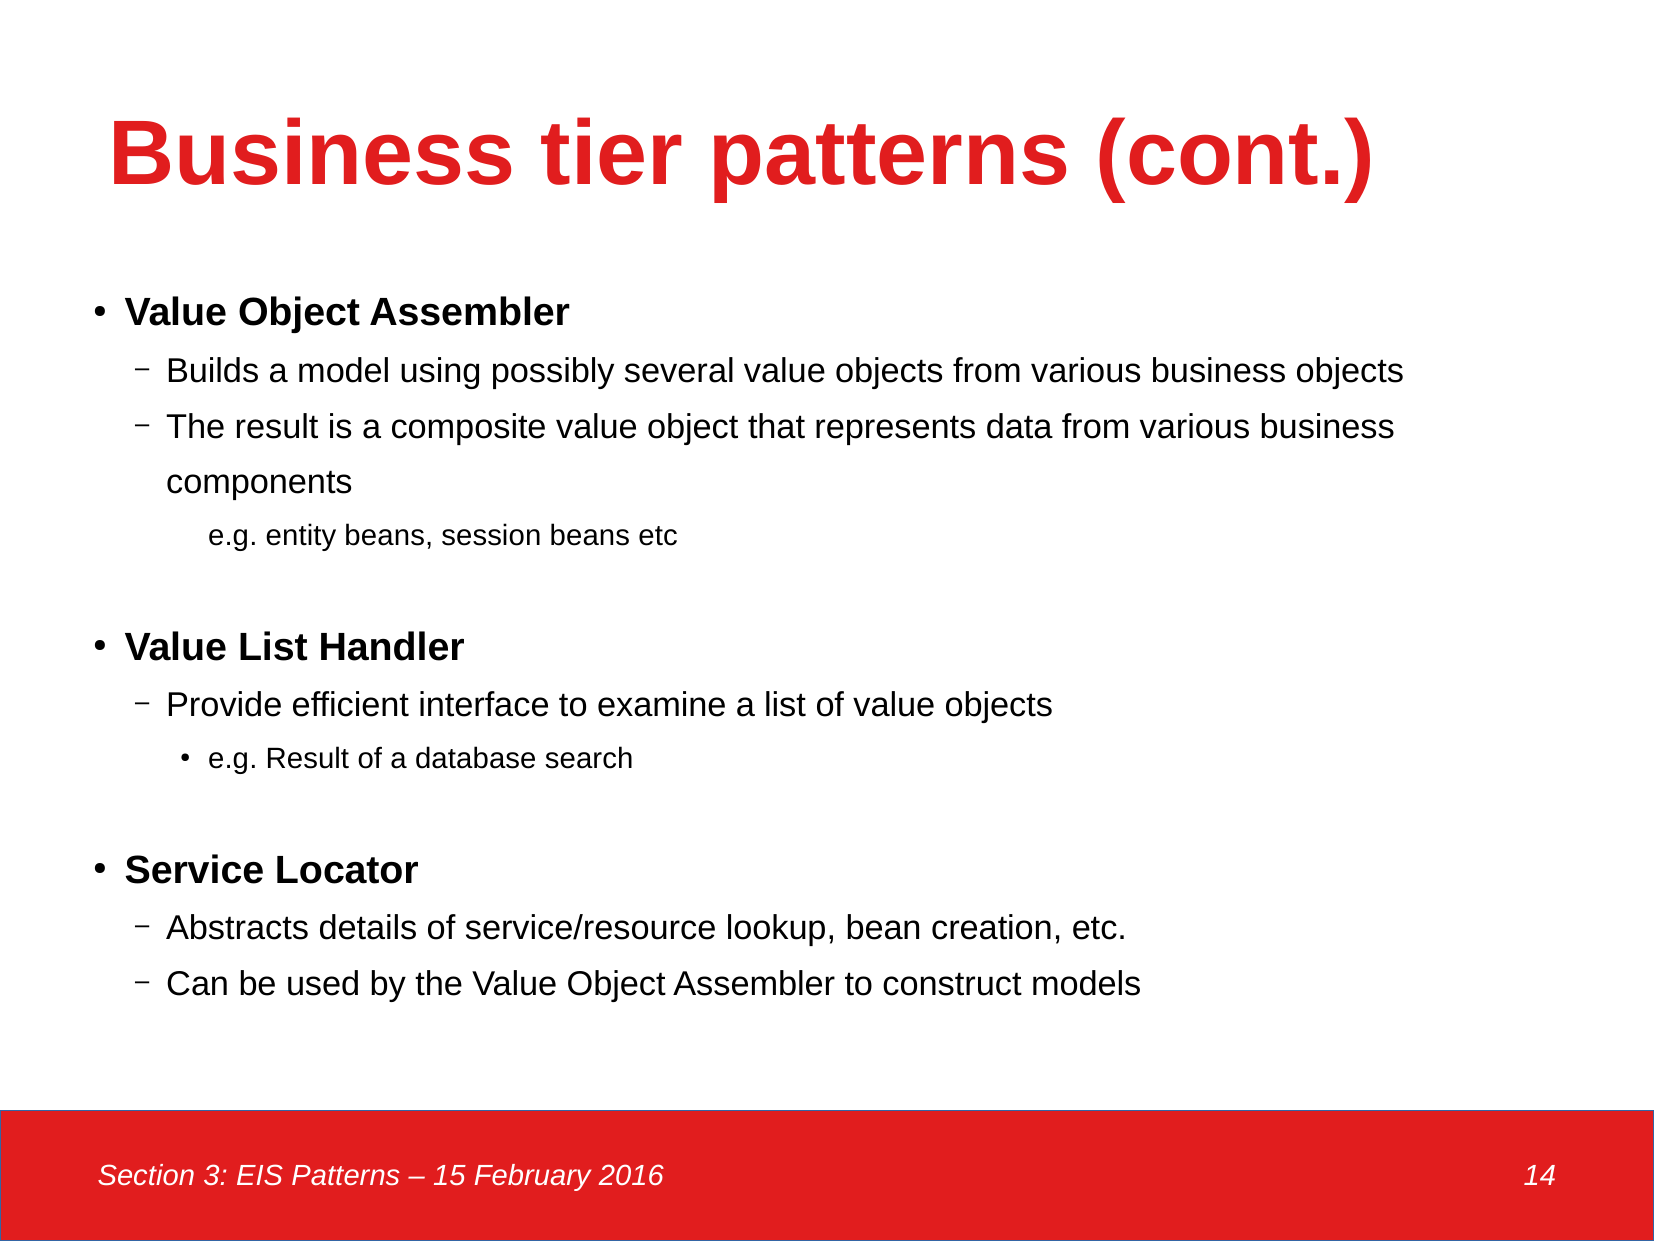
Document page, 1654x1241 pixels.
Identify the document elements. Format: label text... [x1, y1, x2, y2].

list Value Object Assembler Builds a model using possibly several value objects from various business objects The result is a composite value object that represents data from various business components e.g. entity beans, session beans etc Value List Handler Provide efficient interface to examine a list of value objects e.g. Result of a database search Service Locator Abstracts details of service/resource lookup, bean creation, etc. Can be used by the Value Object Assembler to construct models [82, 290, 1571, 1010]
title Business tier patterns (cont.) [82, 49, 1571, 257]
